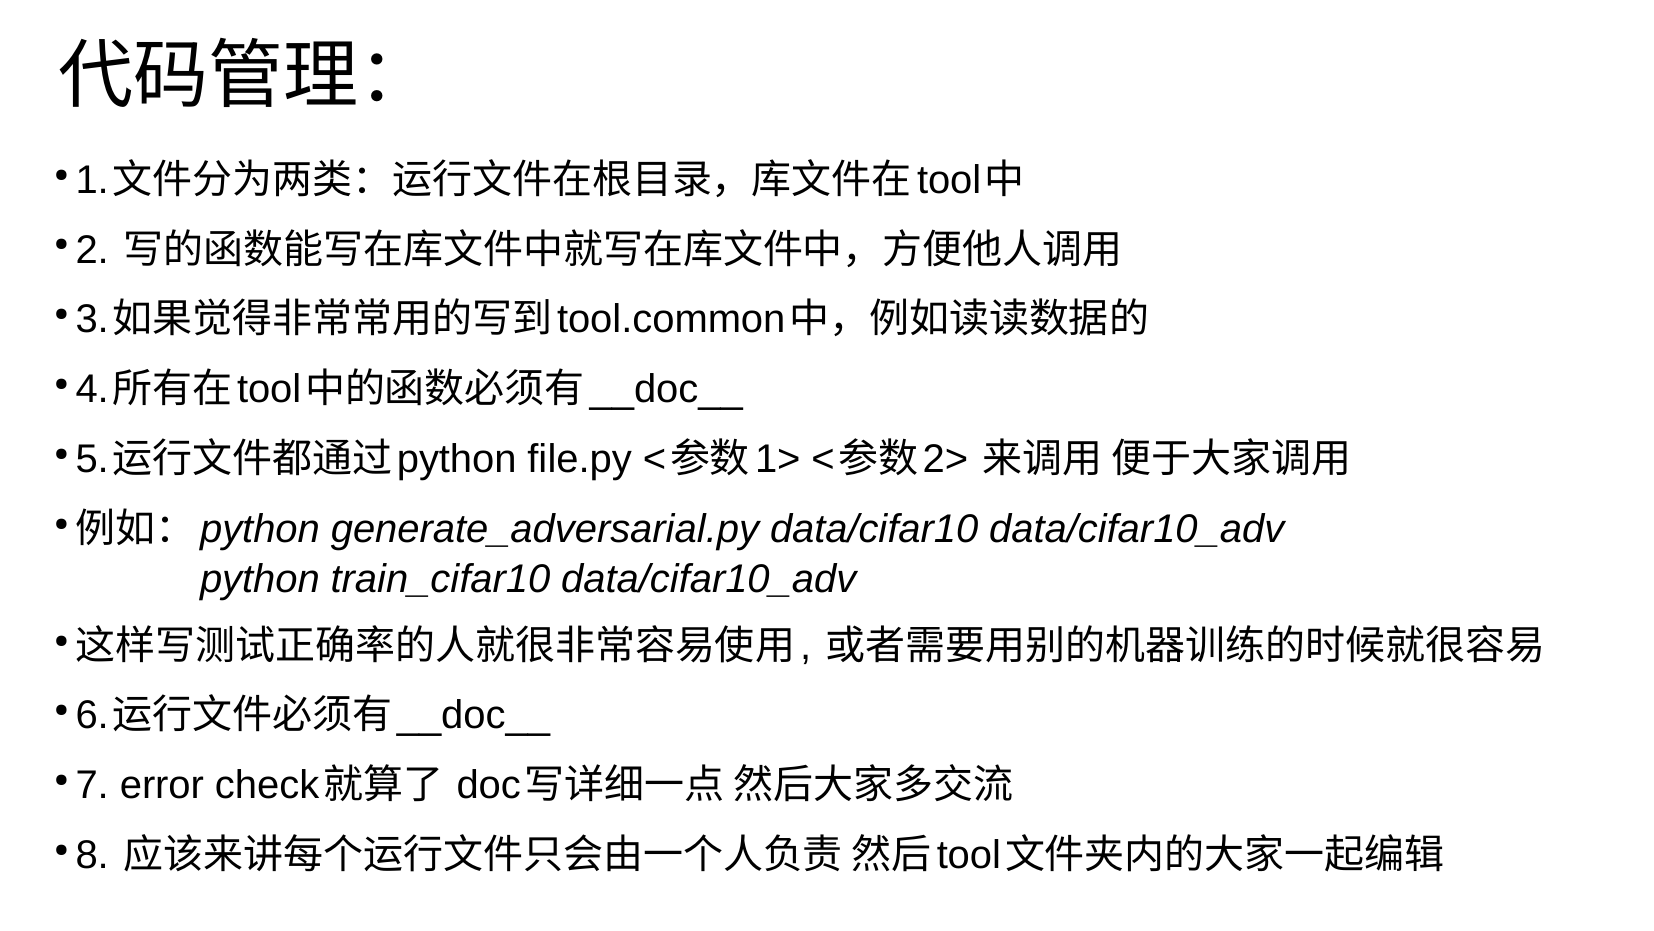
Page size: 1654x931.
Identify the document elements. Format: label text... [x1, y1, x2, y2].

list 1.文件分为两类：运行文件在根目录，库文件在tool中 2. 写的函数能写在库文件中就写在库文件中，方便他人调用 3.如果觉得非常常用的写到tool.common中，例如读读数据的 4.所有在tool中的函数必须有__doc__ 5.运行文件都通过python file.py <参数1> <参数2> 来调用 便于大家调用 例如：python generate_adversarial.py data/cifar10 data/cifar10_adv python train_cifar10 data/cifar10_adv 这样写测试正确率的人就很非常容易使用, 或者需要用别的机器训练的时候就很容易 6.运行文件必须有__doc__ 7. error check就算了 doc写详细一点 然后大家多交流 8. 应该来讲每个运行文件只会由一个人负责 然后tool文件夹内的大家一起编辑 [47, 146, 1630, 886]
title 代码管理： [59, 0, 1548, 146]
